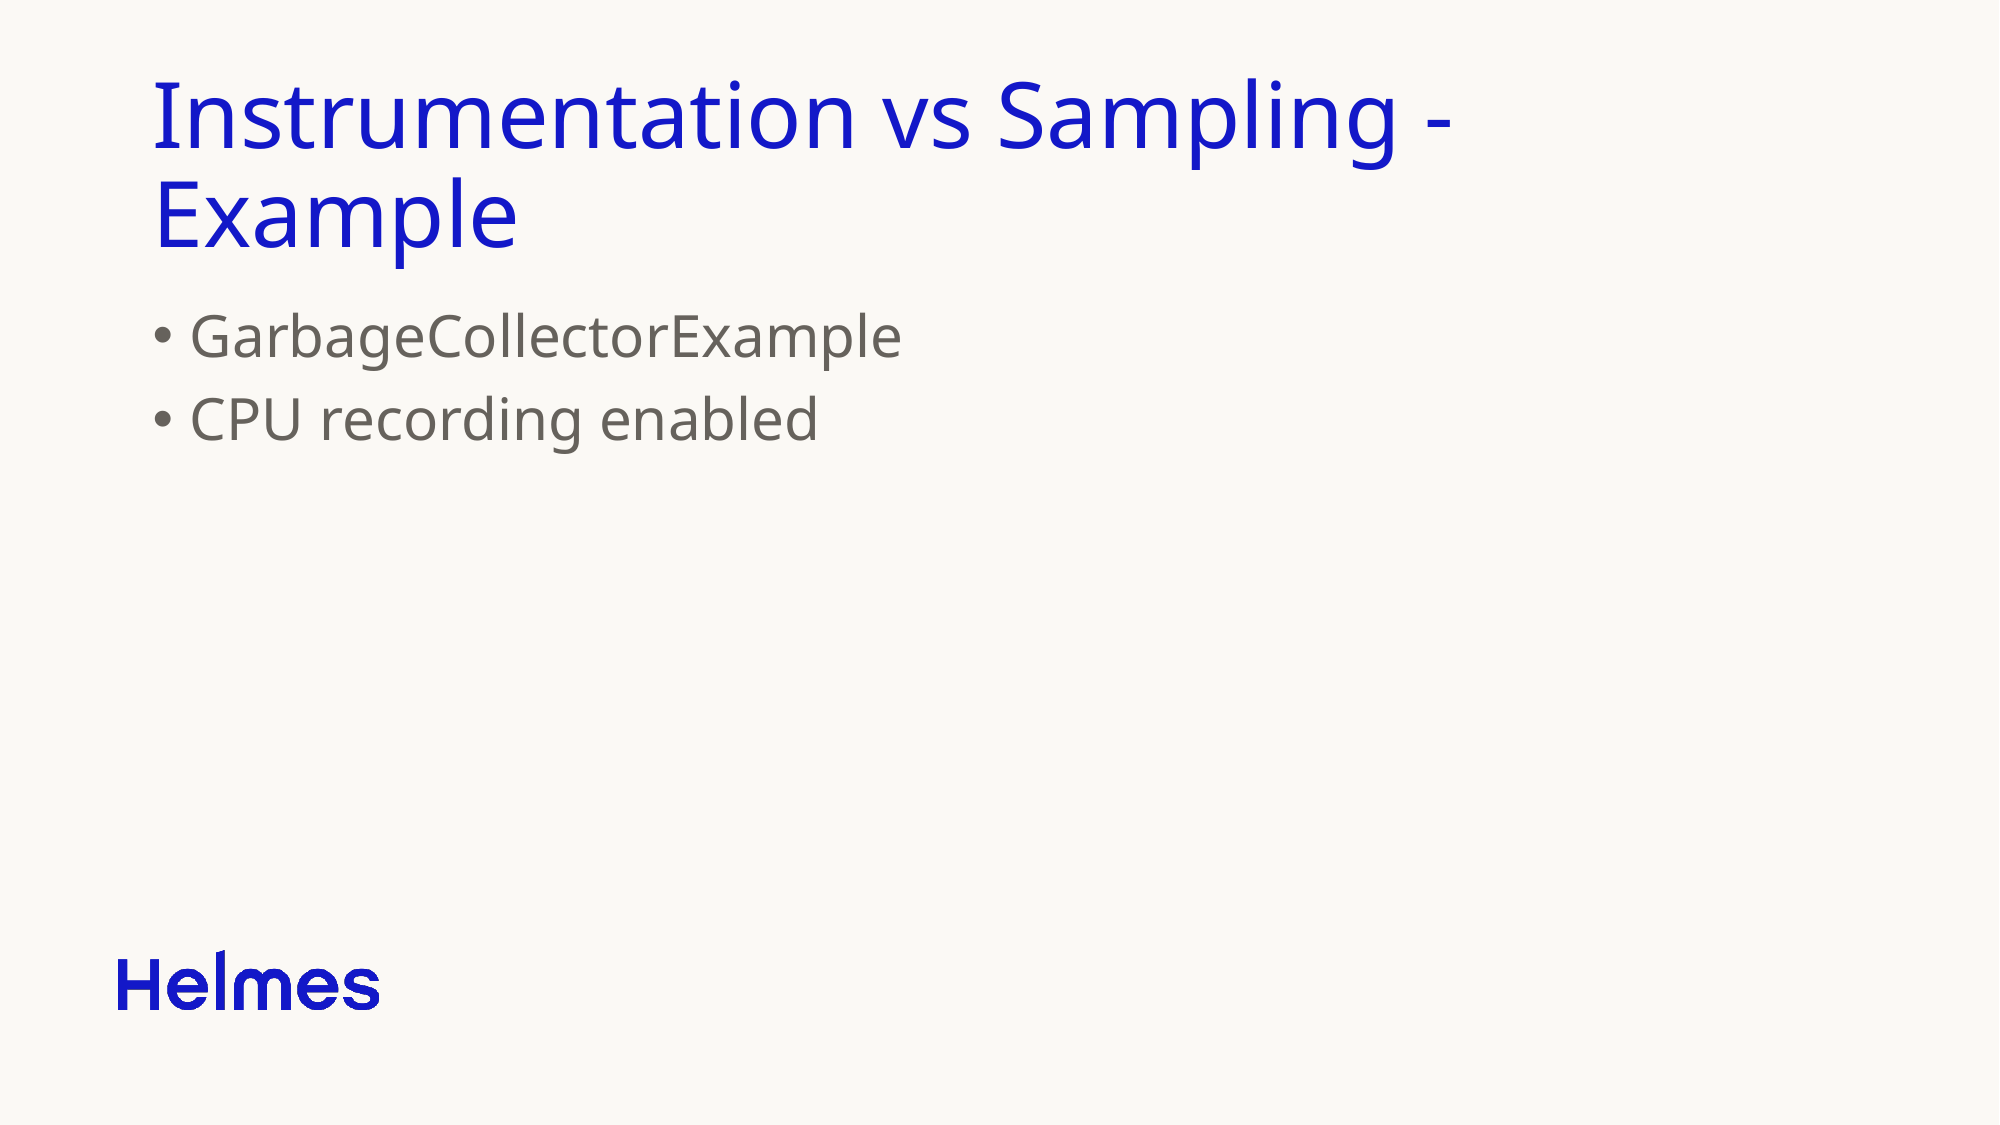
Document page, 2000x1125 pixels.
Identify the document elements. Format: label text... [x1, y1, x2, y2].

picture [118, 950, 137, 1010]
text_box GarbageCollectorExample CPU recording enabled [137, 299, 1862, 1013]
text_box Instrumentation vs Sampling - Example [137, 59, 1862, 277]
